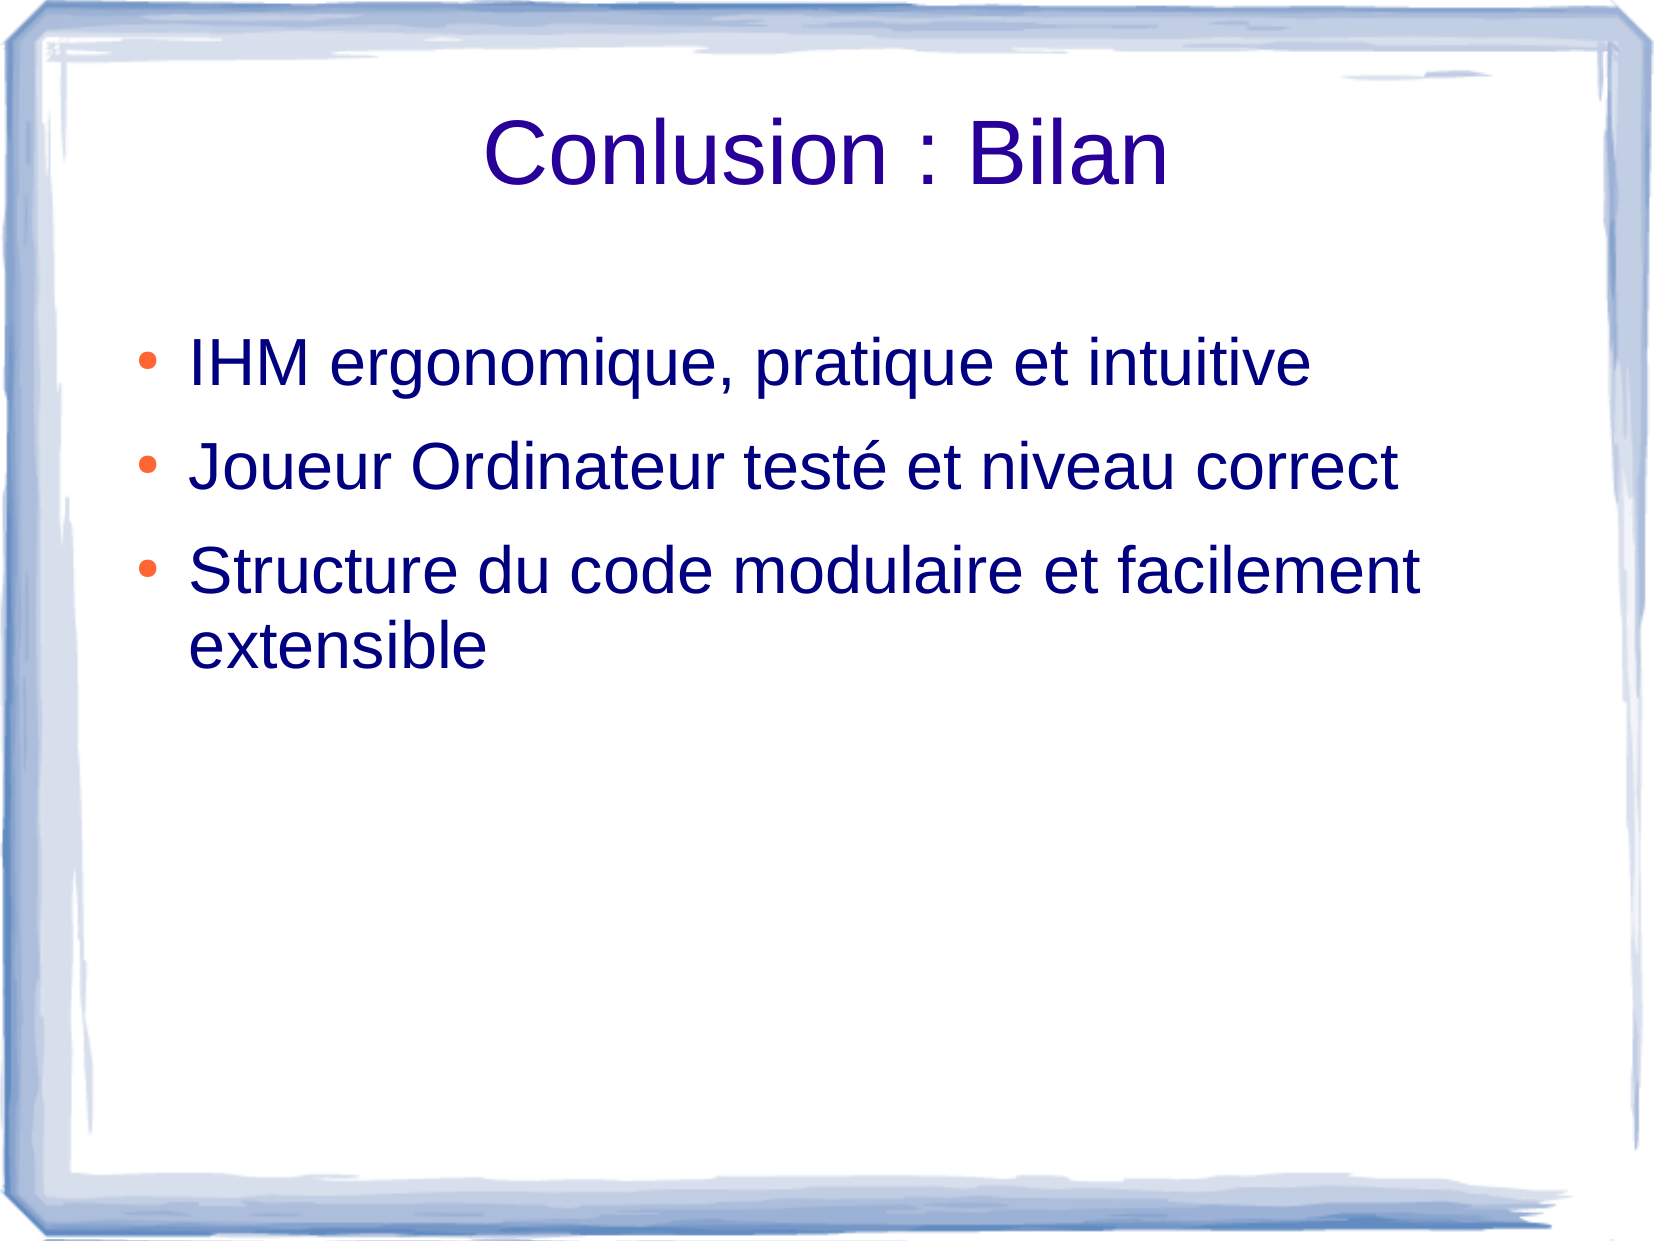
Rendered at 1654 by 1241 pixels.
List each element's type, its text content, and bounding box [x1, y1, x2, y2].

picture [0, 0, 1654, 1241]
list IHM ergonomique, pratique et intuitive Joueur Ordinateur testé et niveau correct Structure du code modulaire et facilement extensible [118, 324, 1571, 1030]
title Conlusion : Bilan [82, 49, 1571, 257]
